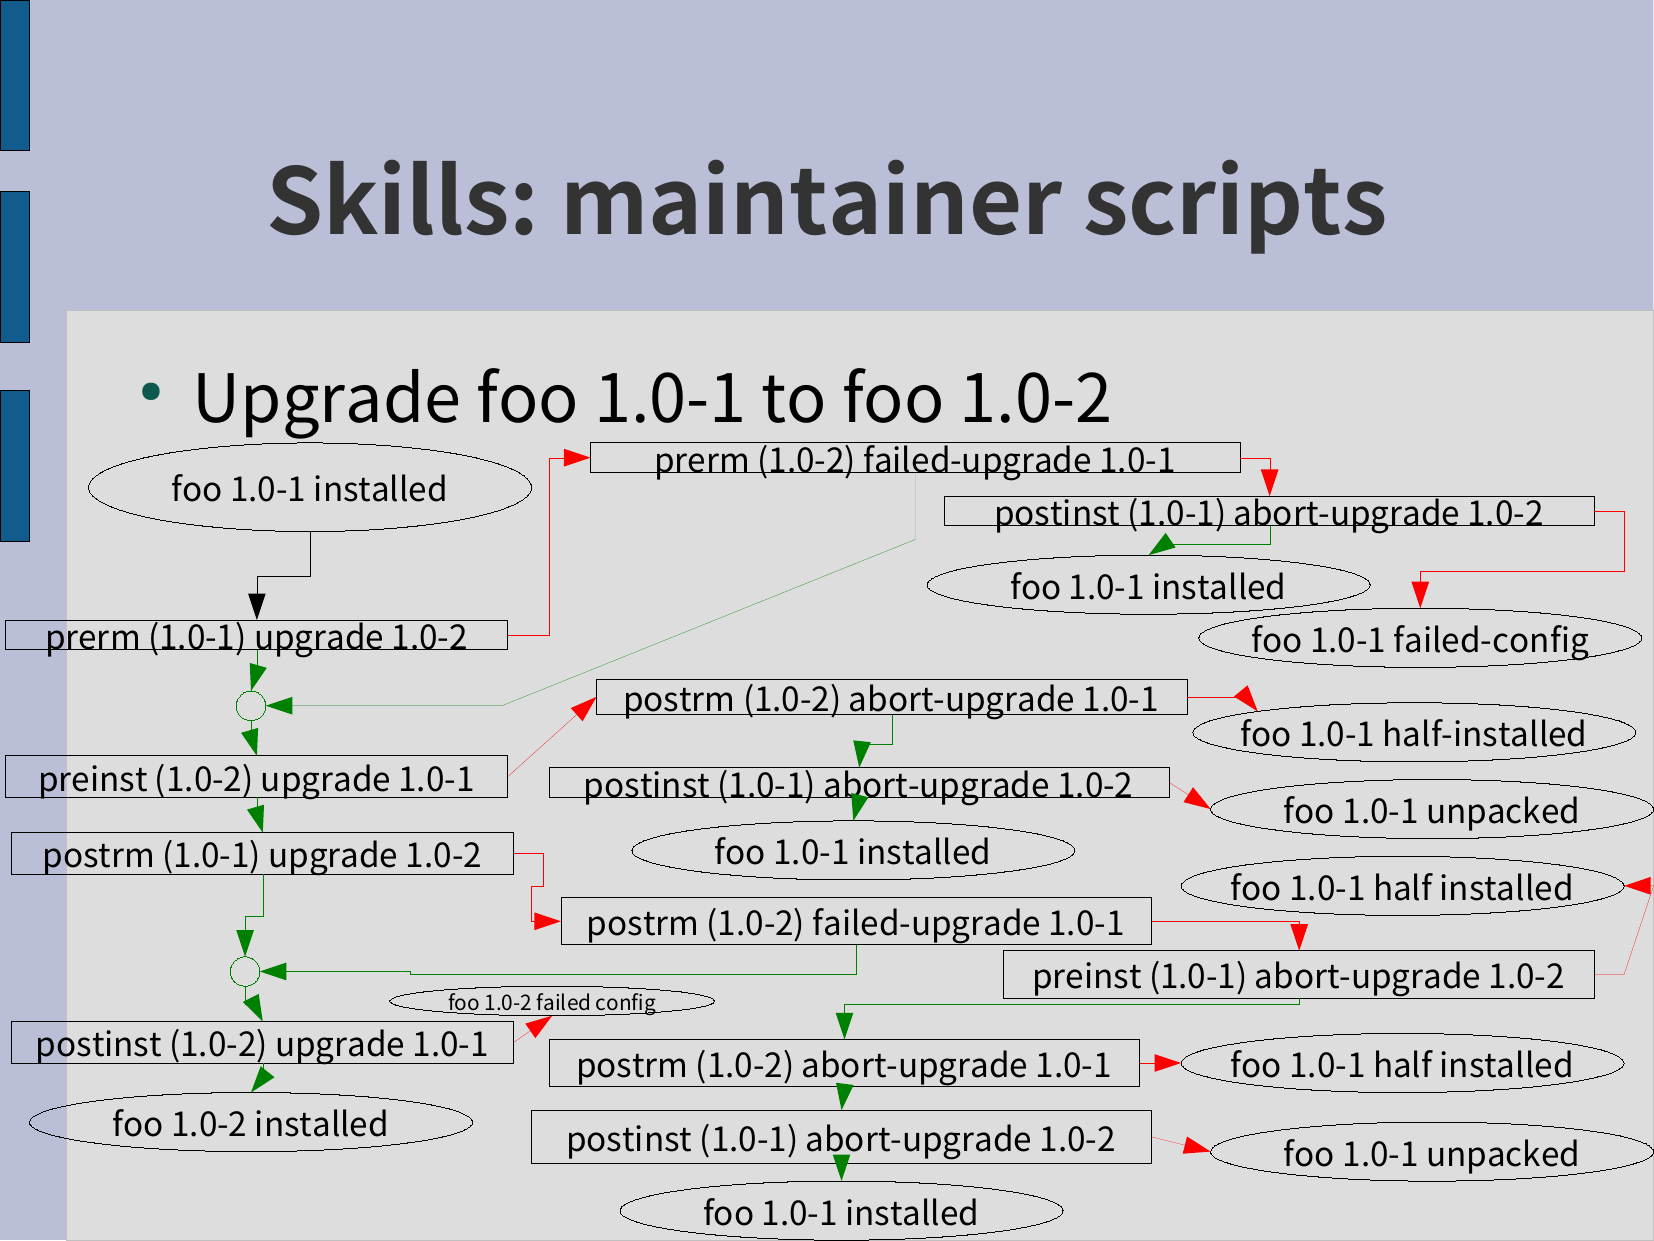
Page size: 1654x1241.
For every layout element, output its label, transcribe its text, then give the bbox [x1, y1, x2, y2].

text_box preinst (1.0-2) upgrade 1.0-1 [5, 755, 508, 798]
text_box foo 1.0-1 installed [631, 820, 1075, 880]
text_box postrm (1.0-1) upgrade 1.0-2 [11, 832, 514, 875]
text_box foo 1.0-1 half-installed [1192, 702, 1636, 762]
text_box postrm (1.0-2) failed-upgrade 1.0-1 [561, 897, 1152, 945]
list Upgrade foo 1.0-1 to foo 1.0-2 [121, 344, 1534, 416]
text_box postrm (1.0-2) abort-upgrade 1.0-1 [596, 679, 1188, 715]
text_box preinst (1.0-1) abort-upgrade 1.0-2 [1003, 950, 1595, 999]
text_box foo 1.0-1 failed-config [1198, 608, 1642, 668]
text_box postinst (1.0-1) abort-upgrade 1.0-2 [531, 1110, 1152, 1164]
text_box postrm (1.0-2) abort-upgrade 1.0-1 [549, 1039, 1140, 1087]
title Skills: maintainer scripts [121, 91, 1534, 299]
text_box foo 1.0-1 installed [927, 555, 1371, 615]
text_box foo 1.0-1 half installed [1181, 1033, 1625, 1093]
text_box foo 1.0-2 installed [29, 1092, 473, 1152]
text_box foo 1.0-1 installed [88, 442, 532, 532]
text_box foo 1.0-1 installed [620, 1181, 1064, 1241]
text_box postinst (1.0-1) abort-upgrade 1.0-2 [549, 767, 1170, 798]
text_box prerm (1.0-2) failed-upgrade 1.0-1 [590, 442, 1241, 473]
text_box foo 1.0-1 half installed [1181, 856, 1624, 916]
text_box foo 1.0-2 failed config [389, 986, 715, 1016]
text_box postinst (1.0-2) upgrade 1.0-1 [11, 1021, 514, 1064]
text_box foo 1.0-1 unpacked [1210, 779, 1654, 839]
text_box postinst (1.0-1) abort-upgrade 1.0-2 [944, 496, 1595, 526]
text_box prerm (1.0-1) upgrade 1.0-2 [5, 620, 508, 650]
text_box foo 1.0-1 unpacked [1210, 1122, 1654, 1182]
